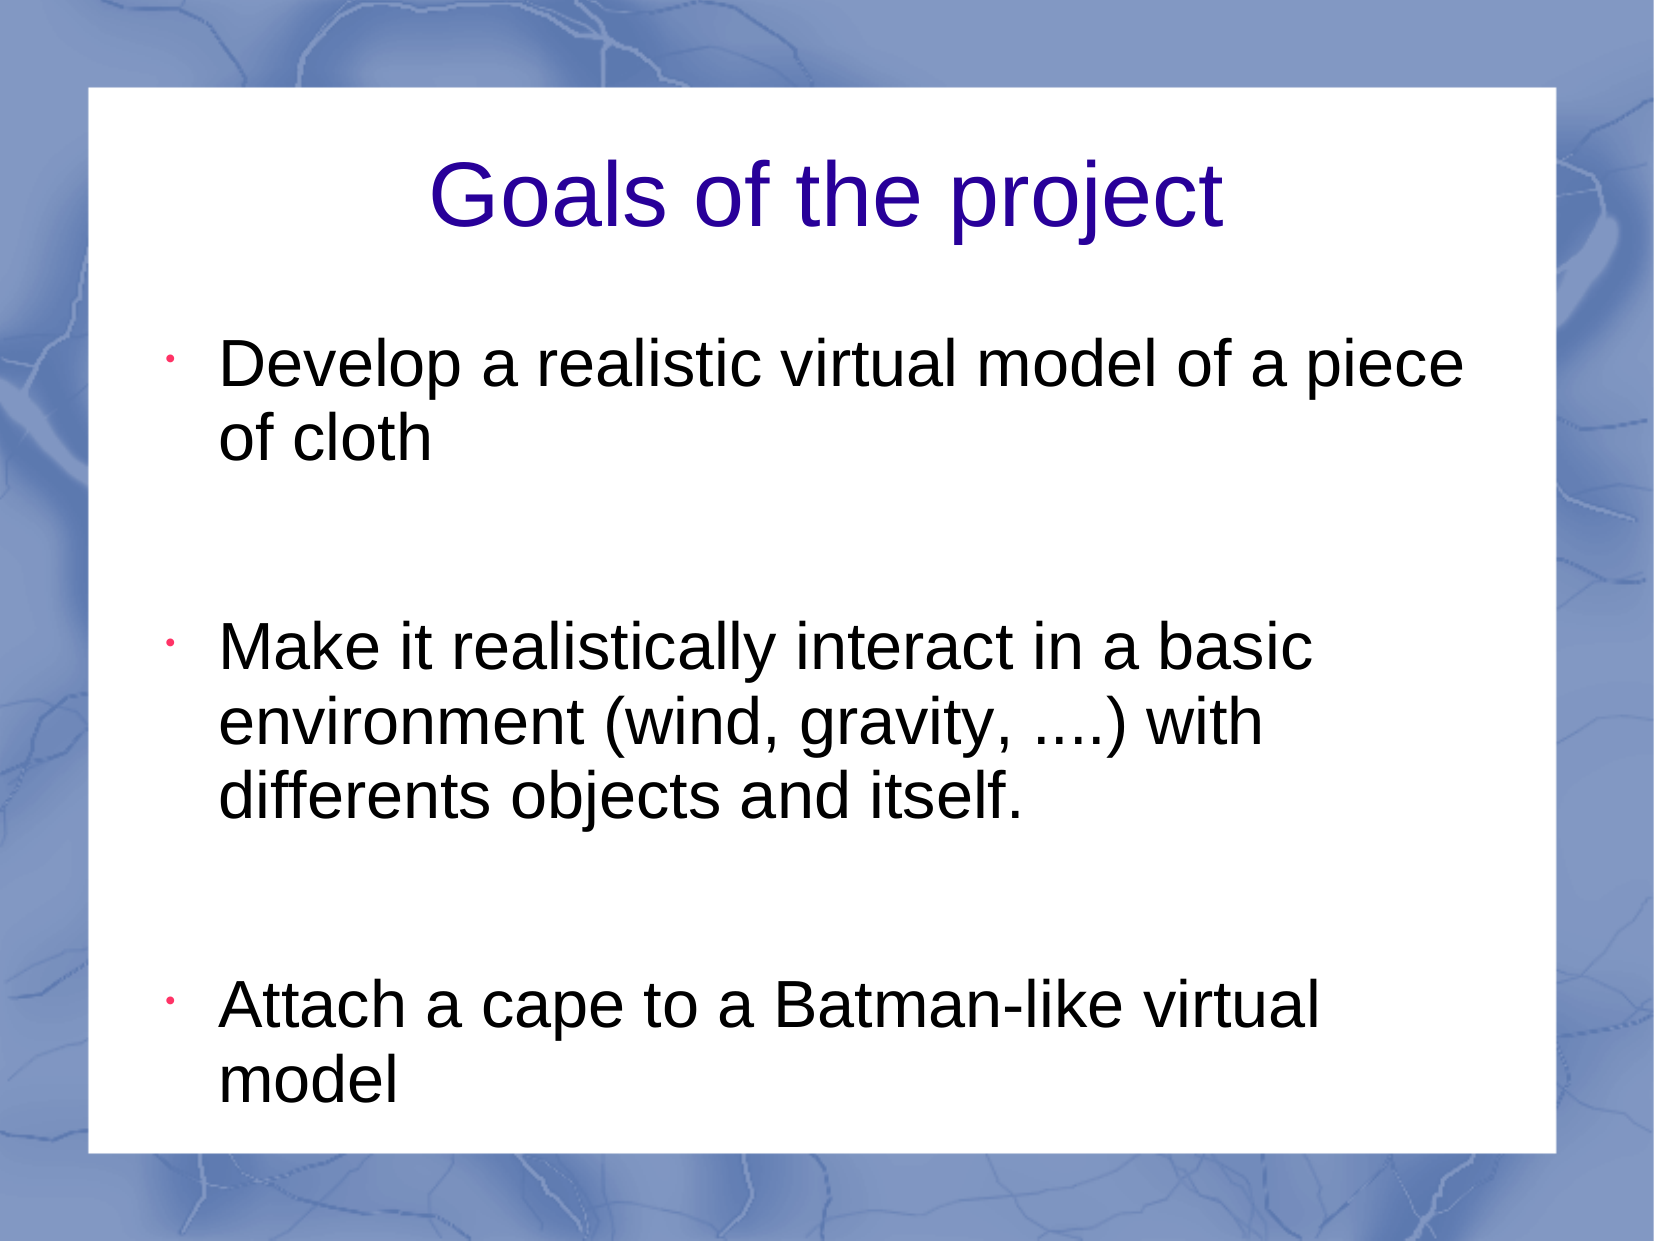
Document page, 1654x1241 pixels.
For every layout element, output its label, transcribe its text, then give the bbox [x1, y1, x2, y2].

title Goals of the project [118, 90, 1536, 298]
list Develop a realistic virtual model of a piece of cloth Make it realistically interact in a basic environment (wind, gravity, ....) with differents objects and itself. Attach a cape to a Batman-like virtual model [147, 325, 1506, 1045]
picture [0, 0, 1654, 1241]
